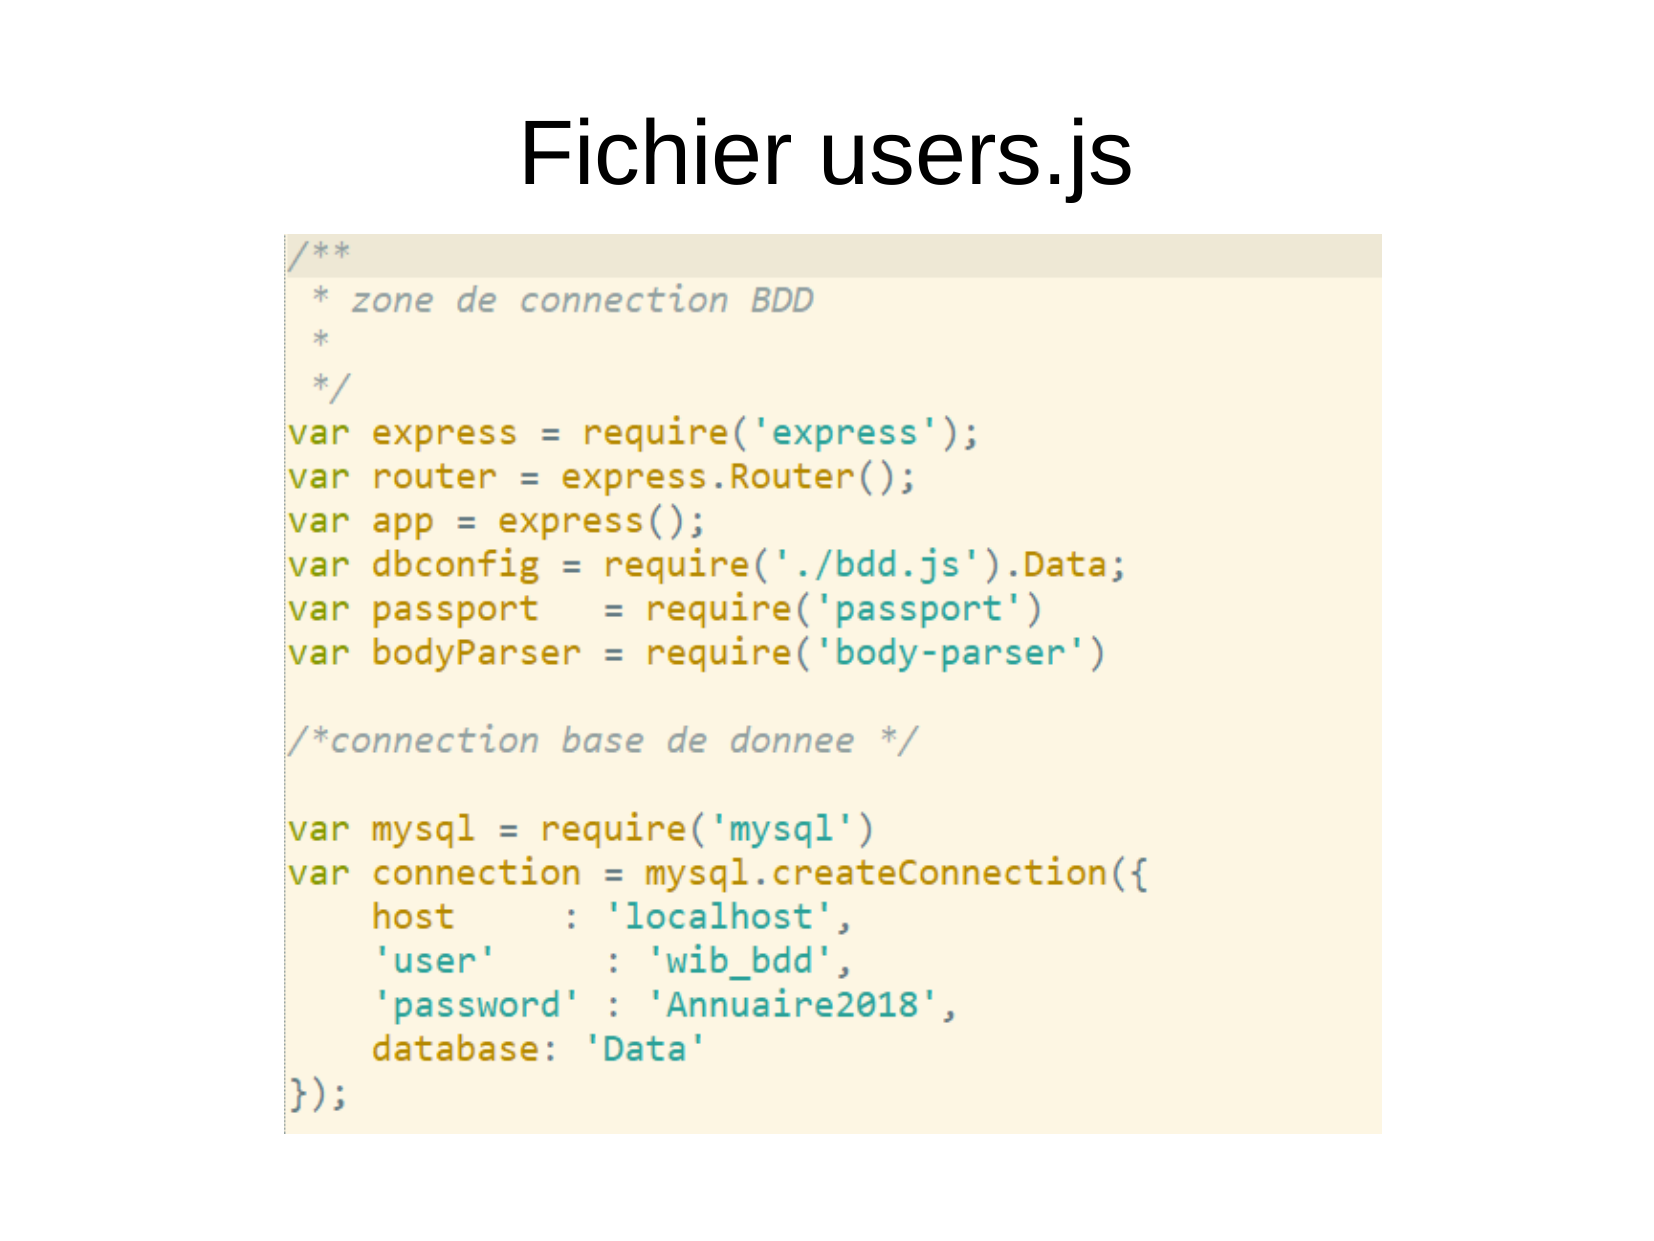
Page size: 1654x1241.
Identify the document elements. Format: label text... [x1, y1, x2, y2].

picture [284, 234, 1382, 1134]
title Fichier users.js [82, 49, 1571, 257]
